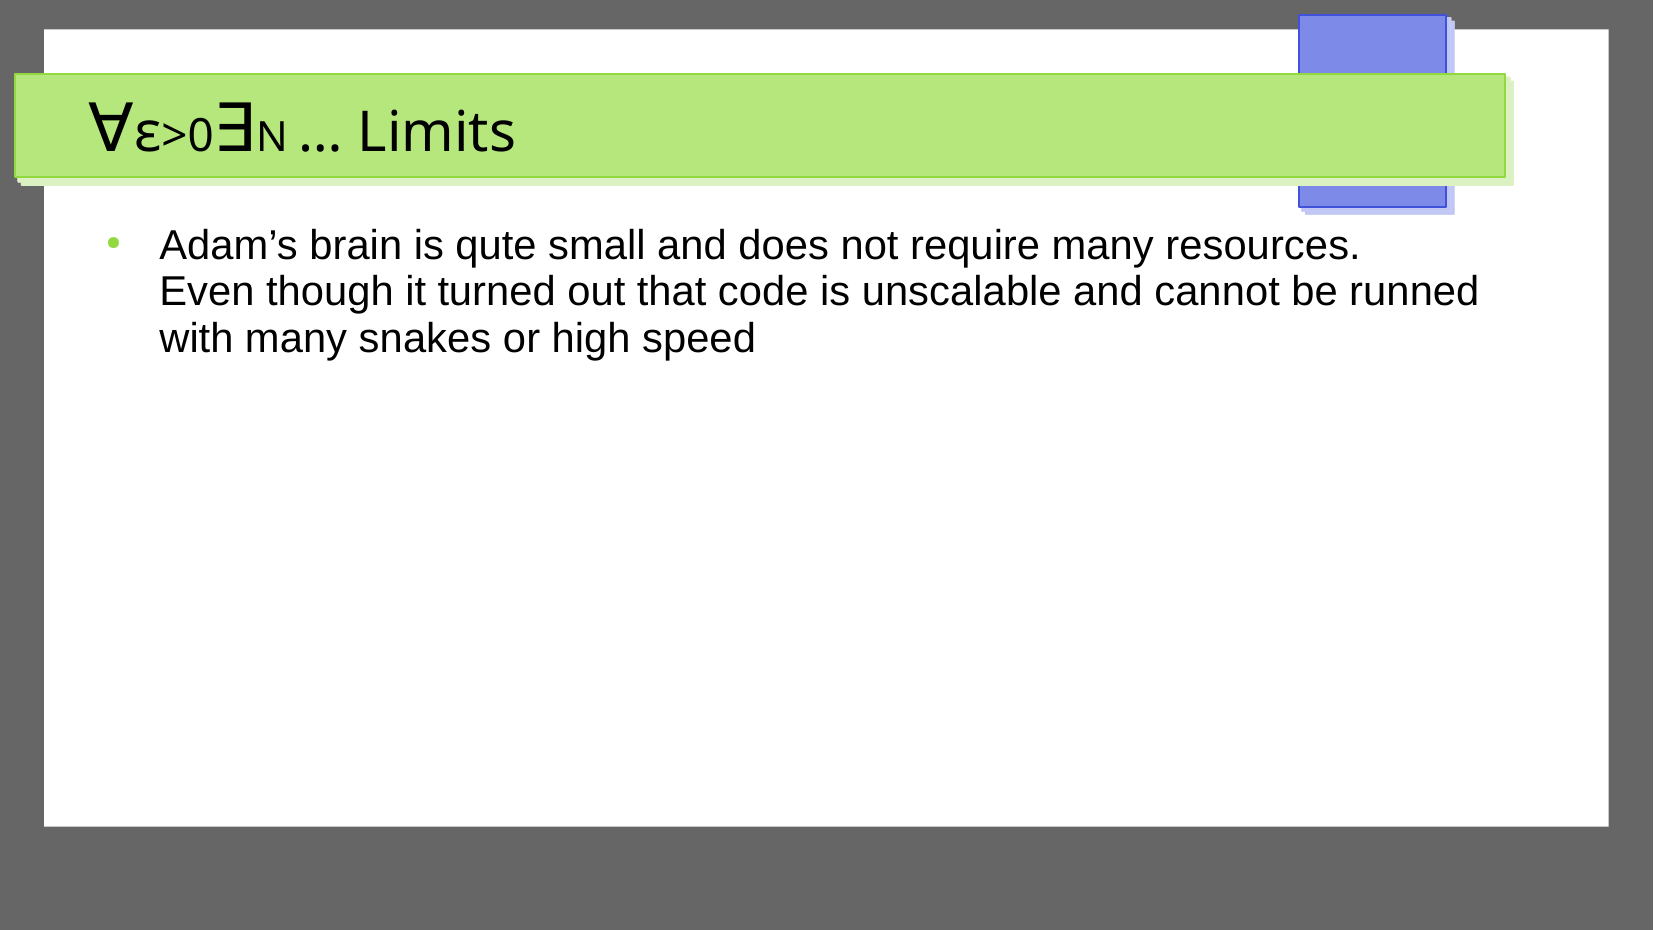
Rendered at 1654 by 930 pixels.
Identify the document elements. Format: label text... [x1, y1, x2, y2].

list Adam’s brain is qute small and does not require many resources. Even though it turned out that code is unscalable and cannot be runned with many snakes or high speed [88, 221, 1565, 812]
title ∀ε>0∃N … Limits [88, 73, 1506, 178]
